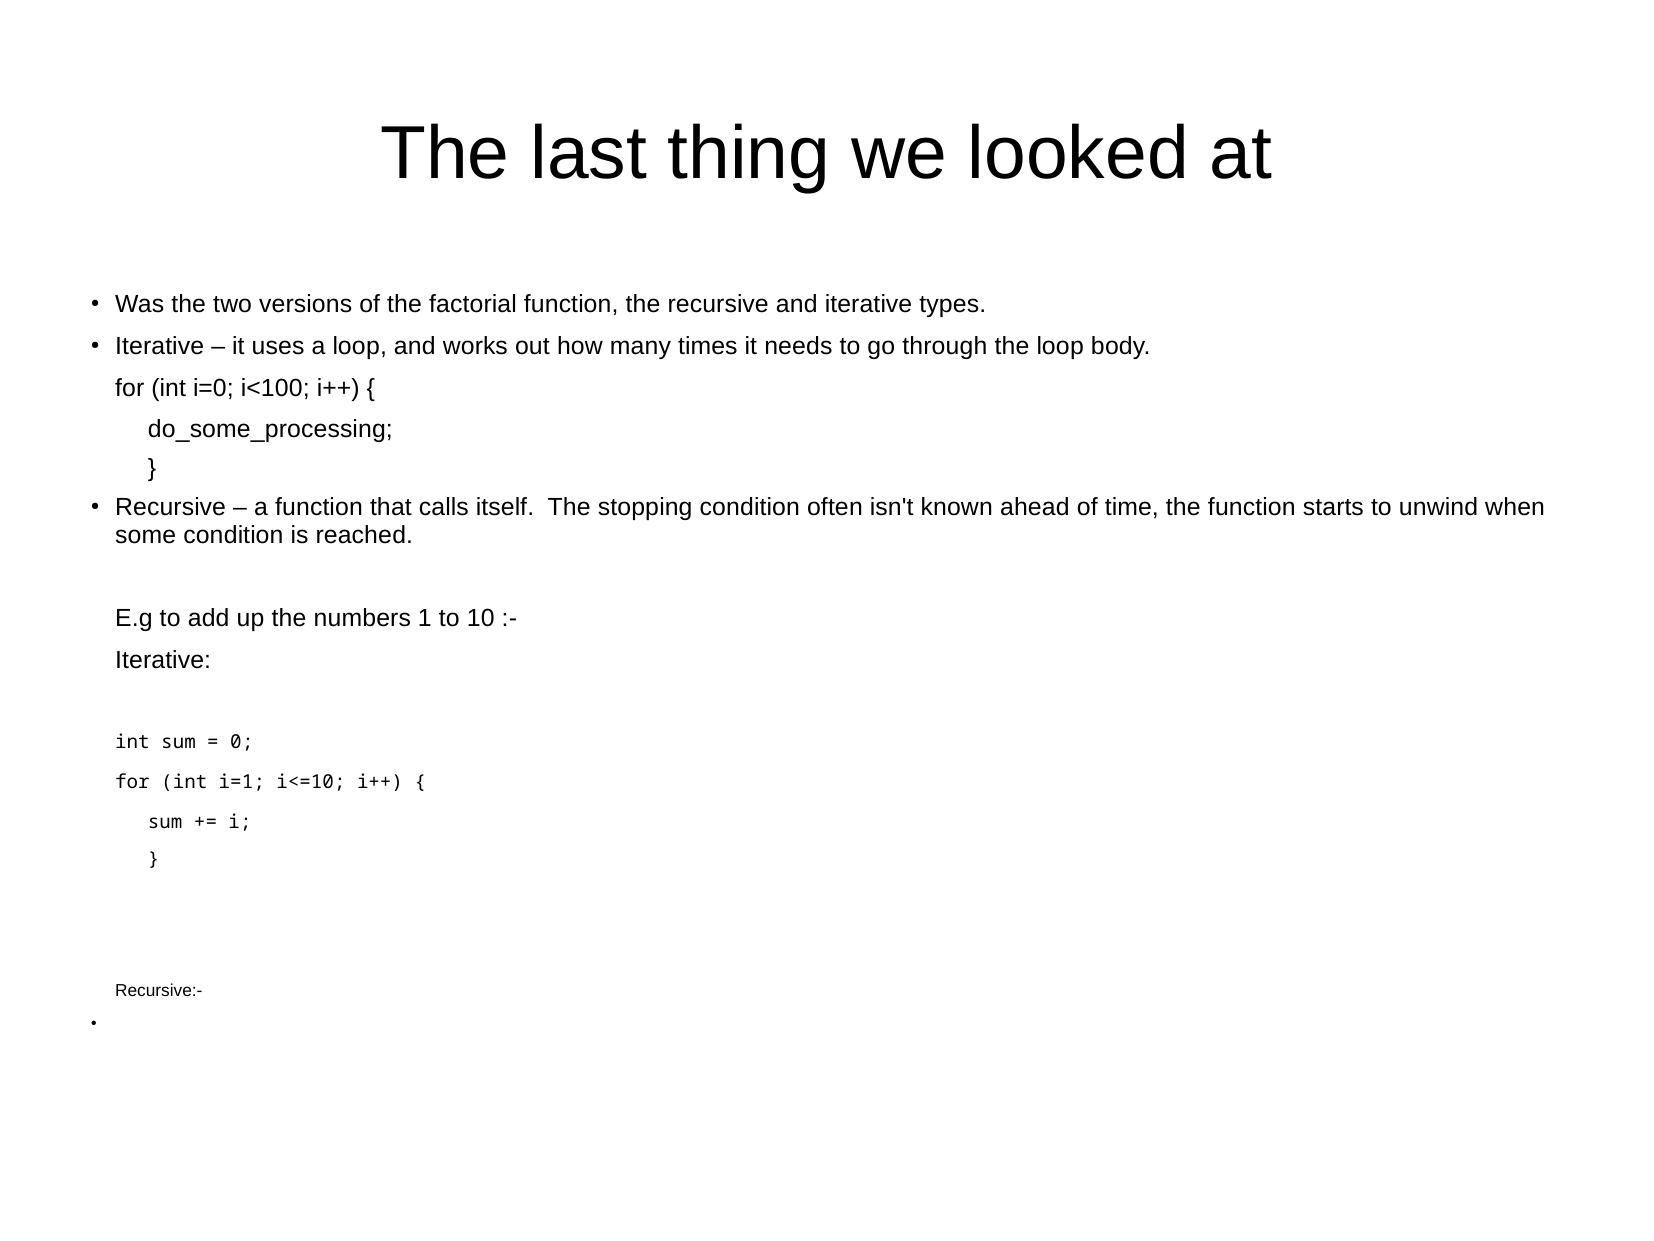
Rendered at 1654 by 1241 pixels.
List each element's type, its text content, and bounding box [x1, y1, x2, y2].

title The last thing we looked at [82, 49, 1571, 257]
list Was the two versions of the factorial function, the recursive and iterative types. Iterative – it uses a loop, and works out how many times it needs to go through the loop body. for (int i=0; i<100; i++) { do_some_processing; } Recursive – a function that calls itself. The stopping condition often isn't known ahead of time, the function starts to unwind when some condition is reached. E.g to add up the numbers 1 to 10 :- Iterative: int sum = 0; for (int i=1; i<=10; i++) { sum += i; } Recursive:- [82, 290, 1571, 1010]
